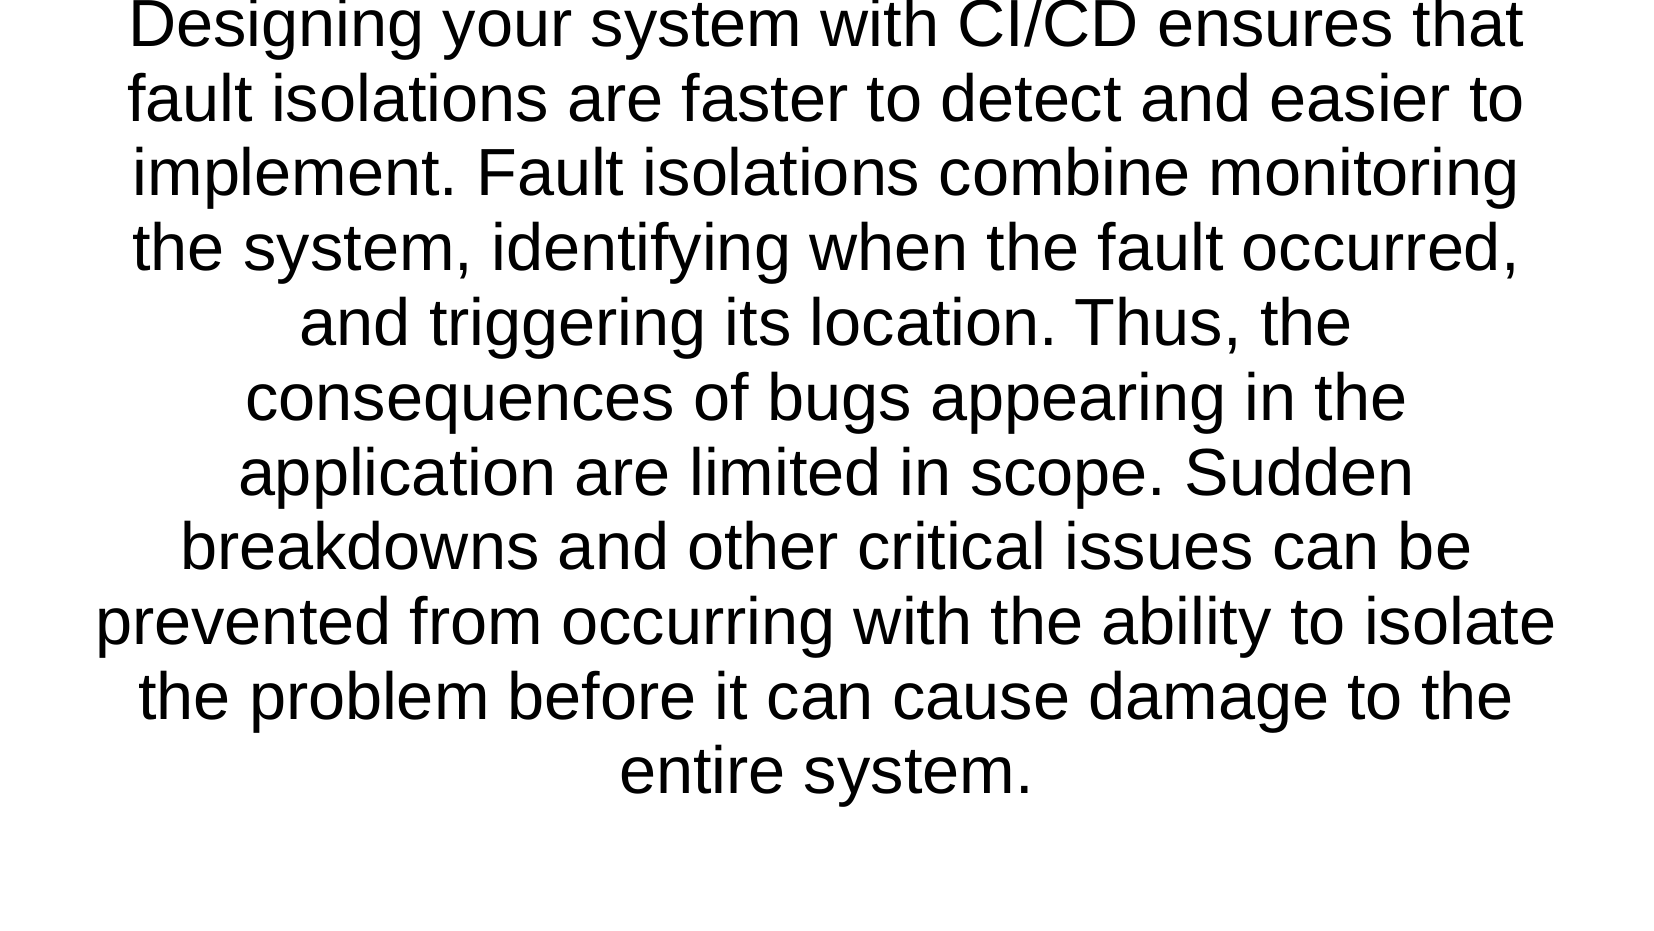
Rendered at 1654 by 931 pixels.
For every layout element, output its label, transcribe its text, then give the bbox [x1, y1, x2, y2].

subtitle Designing your system with CI/CD ensures that fault isolations are faster to detect and easier to implement. Fault isolations combine monitoring the system, identifying when the fault occurred, and triggering its location. Thus, the consequences of bugs appearing in the application are limited in scope. Sudden breakdowns and other critical issues can be prevented from occurring with the ability to isolate the problem before it can cause damage to the entire system. [82, 0, 1571, 809]
